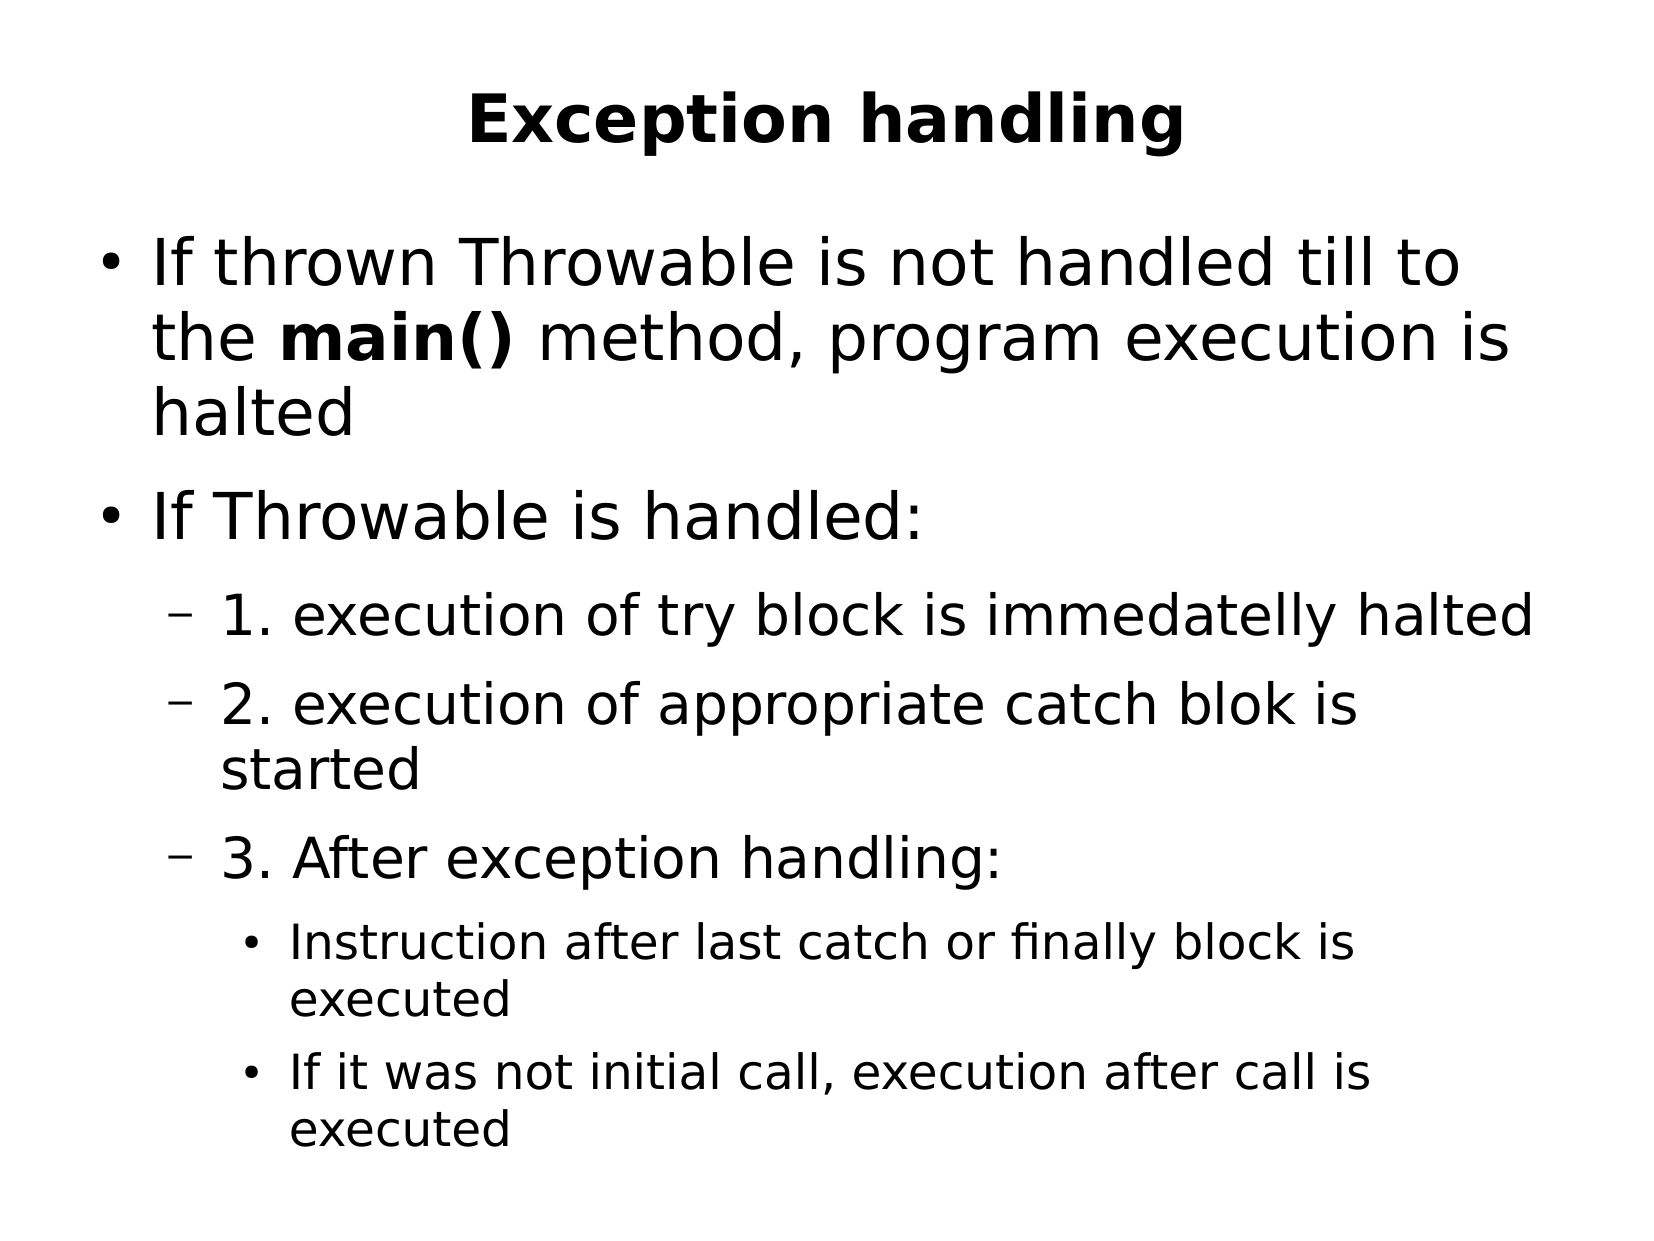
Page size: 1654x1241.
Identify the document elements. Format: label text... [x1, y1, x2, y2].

list If thrown Throwable is not handled till to the main() method, program execution is halted If Throwable is handled: 1. execution of try block is immedatelly halted 2. execution of appropriate catch blok is started 3. After exception handling: Instruction after last catch or finally block is executed If it was not initial call, execution after call is executed [82, 225, 1538, 1186]
title Exception handling [82, 49, 1571, 189]
